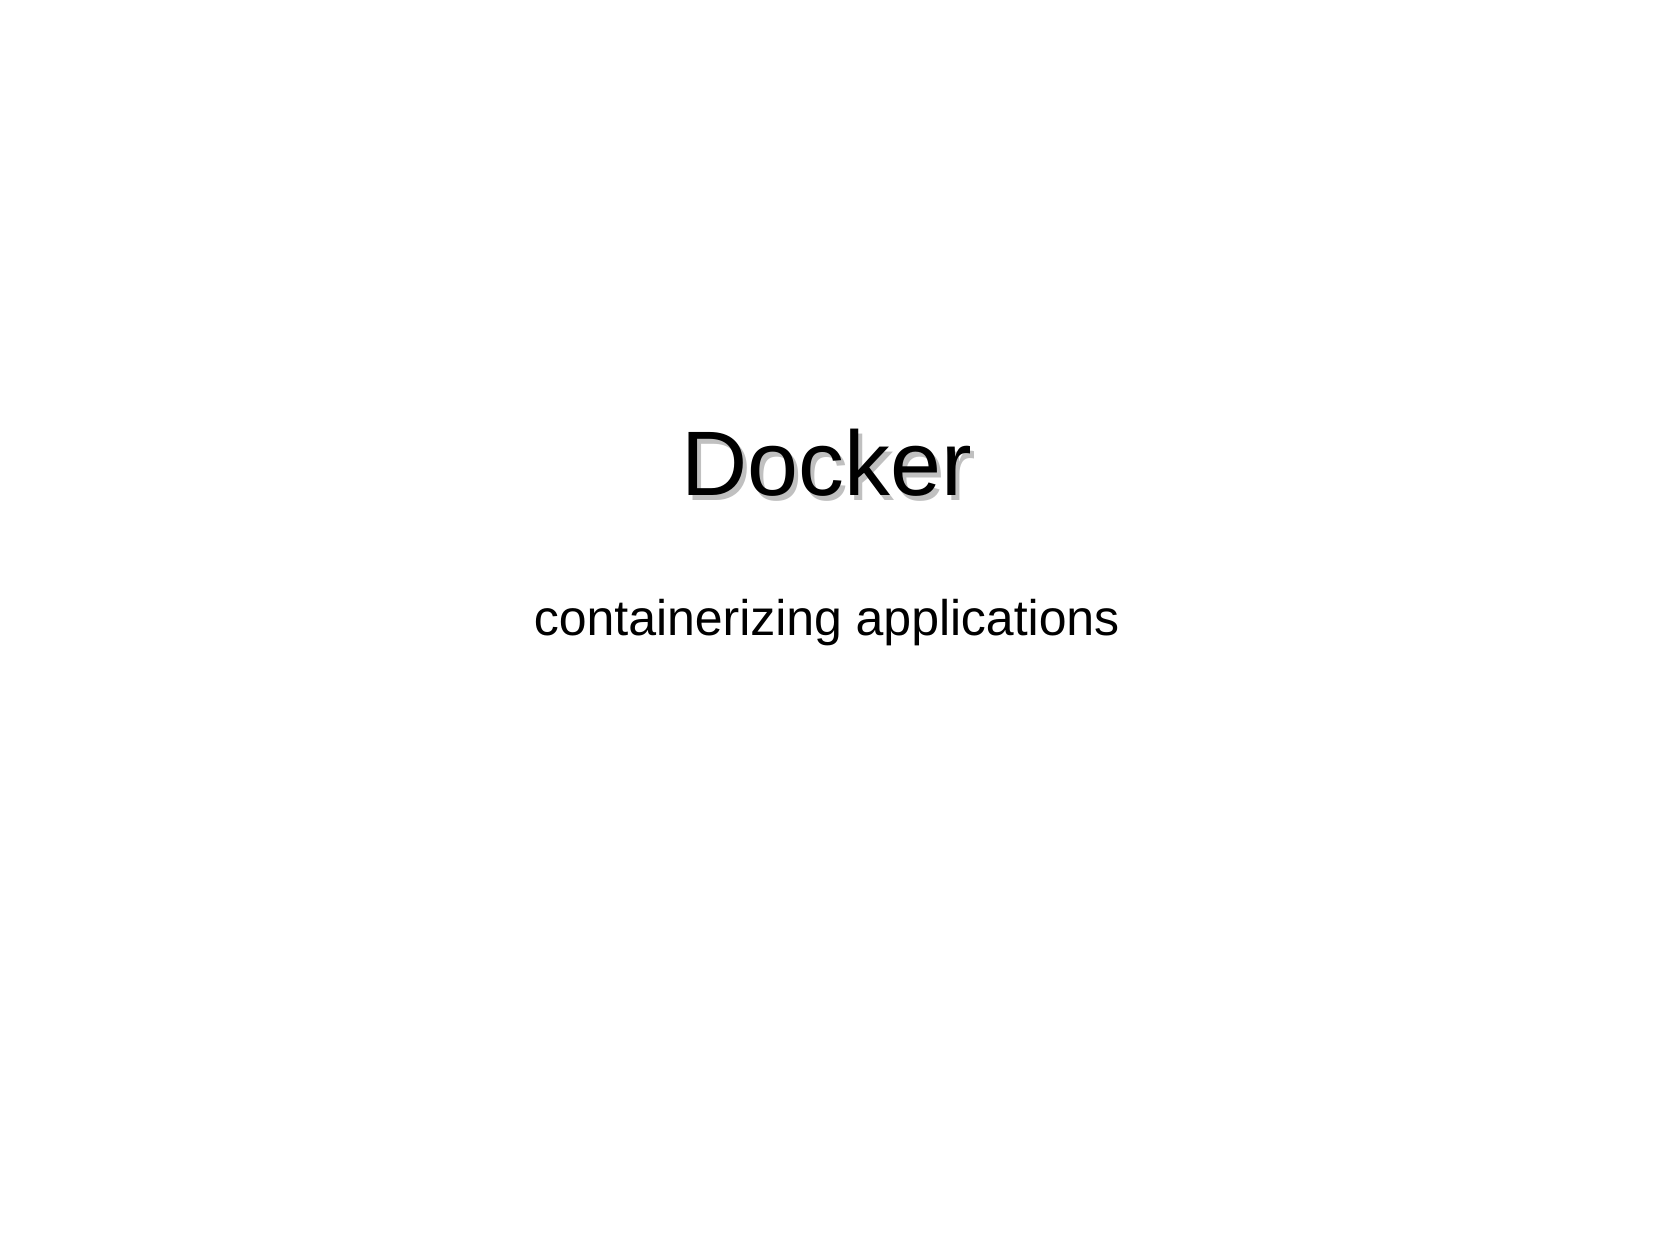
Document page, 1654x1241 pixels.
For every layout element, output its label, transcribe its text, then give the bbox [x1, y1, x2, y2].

subtitle Docker containerizing applications [82, 49, 1571, 1010]
